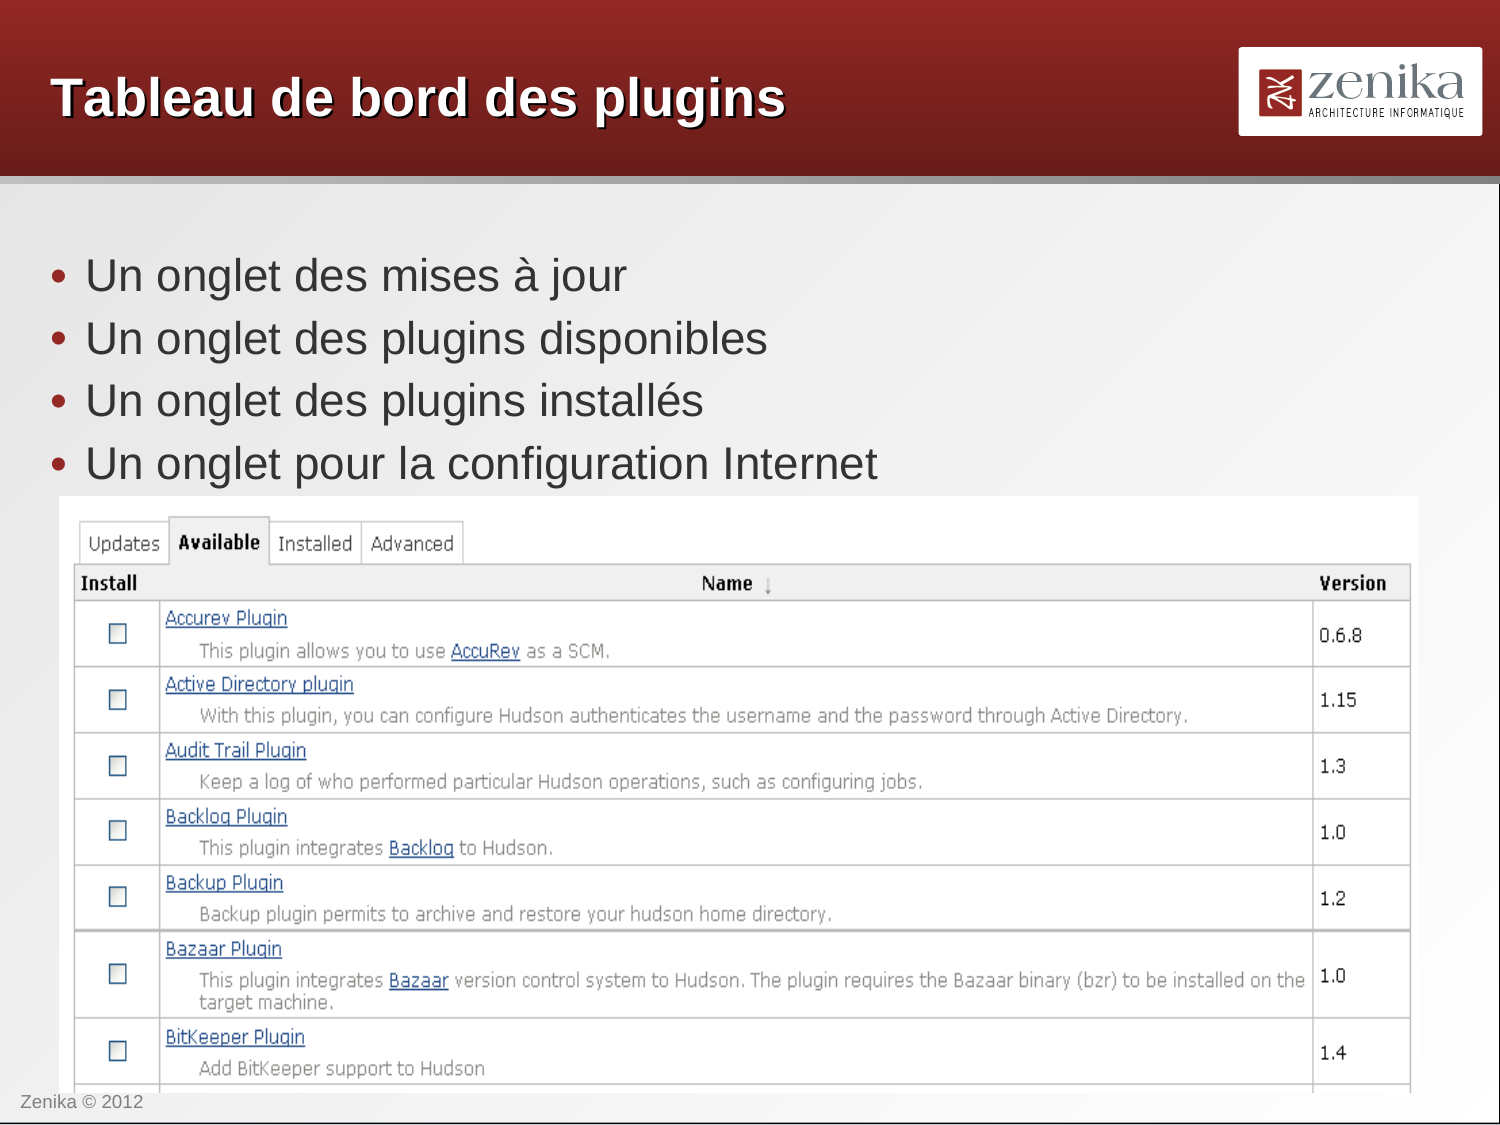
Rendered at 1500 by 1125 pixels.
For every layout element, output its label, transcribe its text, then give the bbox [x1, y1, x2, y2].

picture [1257, 58, 1464, 125]
picture [59, 496, 1418, 1093]
list Un onglet des mises à jour Un onglet des plugins disponibles Un onglet des plugins installés Un onglet pour la configuration Internet [50, 249, 1435, 1064]
title Tableau de bord des plugins [50, 15, 1206, 180]
